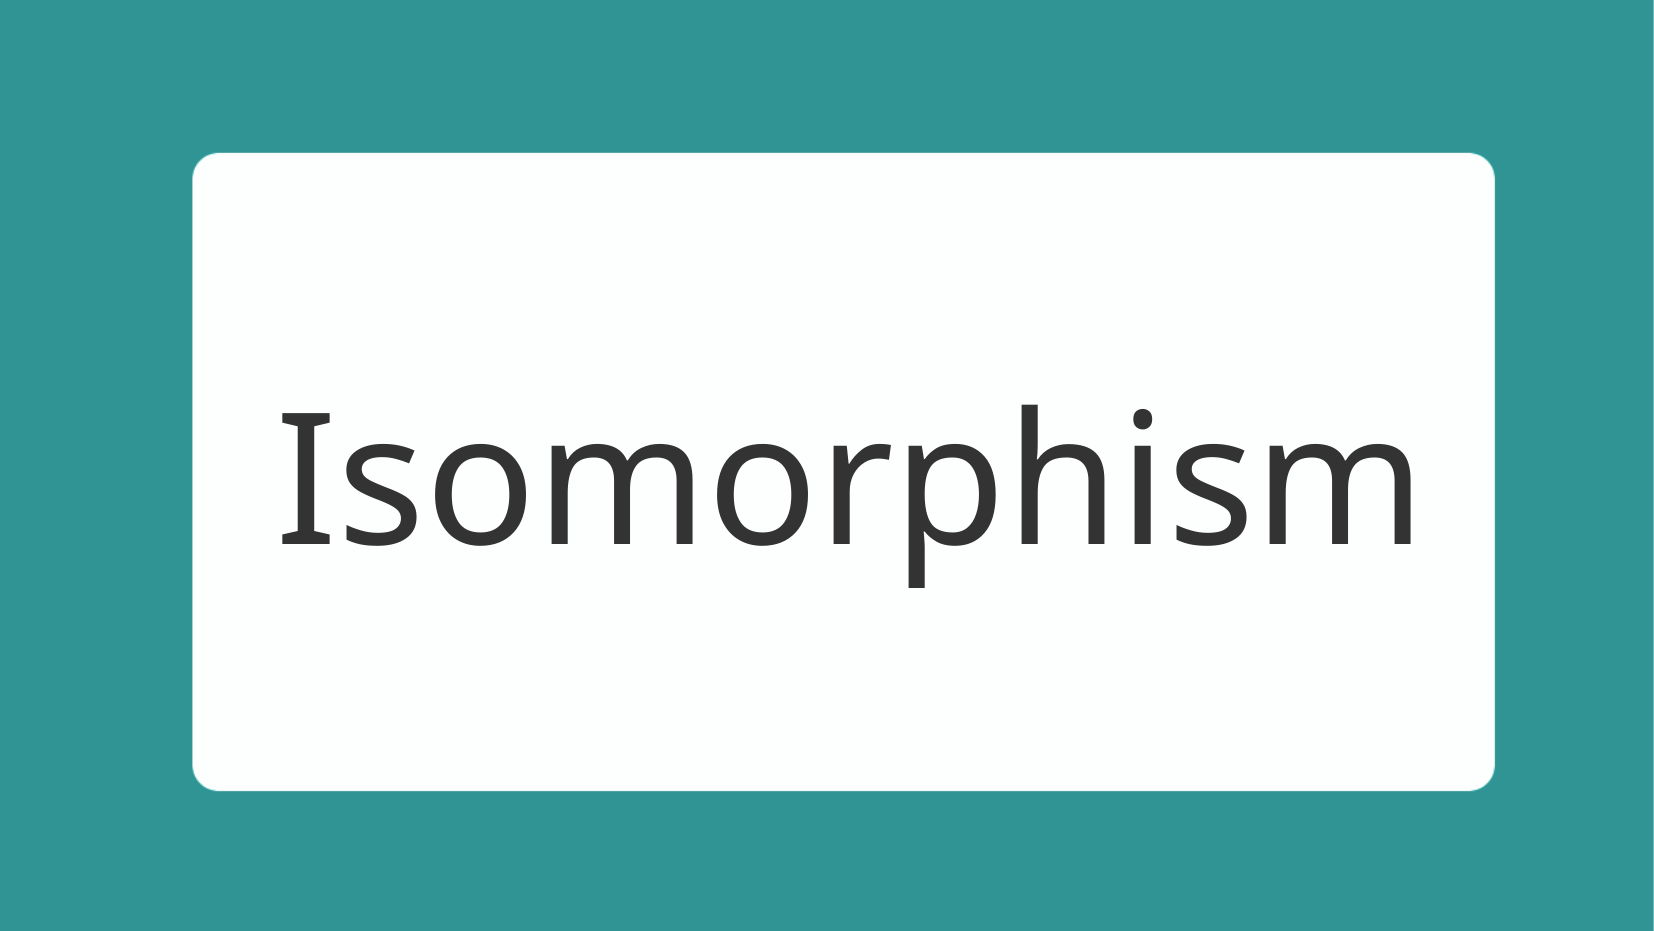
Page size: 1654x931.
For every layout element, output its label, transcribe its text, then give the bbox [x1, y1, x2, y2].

title Isomorphism [226, 172, 1477, 773]
picture [0, 0, 1654, 931]
